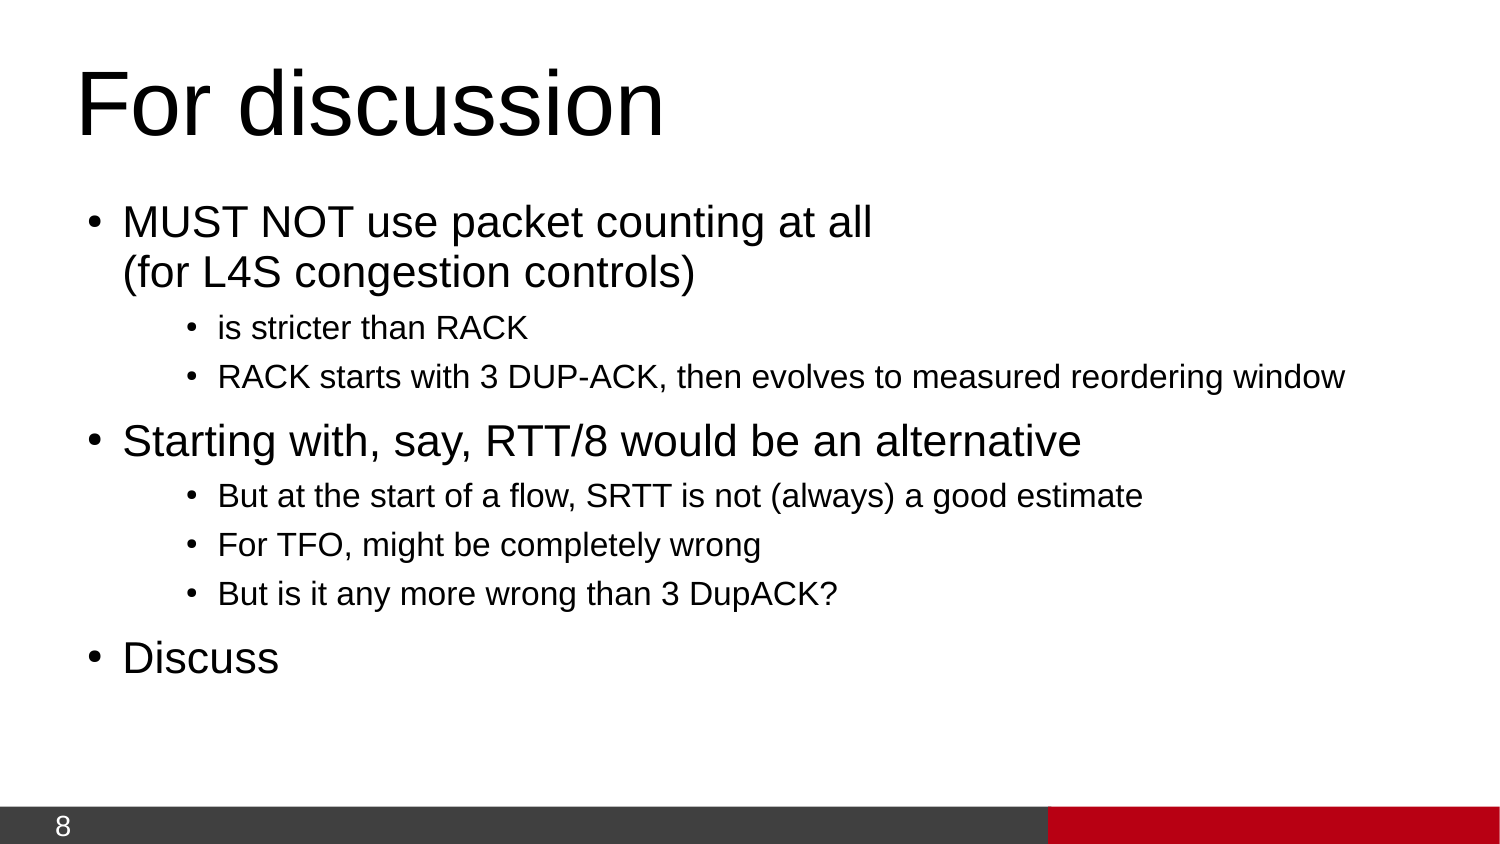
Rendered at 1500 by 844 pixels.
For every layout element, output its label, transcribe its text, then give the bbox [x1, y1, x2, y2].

list MUST NOT use packet counting at all (for L4S congestion controls) is stricter than RACK RACK starts with 3 DUP-ACK, then evolves to measured reordering window Starting with, say, RTT/8 would be an alternative But at the start of a flow, SRTT is not (always) a good estimate For TFO, might be completely wrong But is it any more wrong than 3 DupACK? Discuss [75, 197, 1425, 687]
title For discussion [75, 33, 1425, 175]
